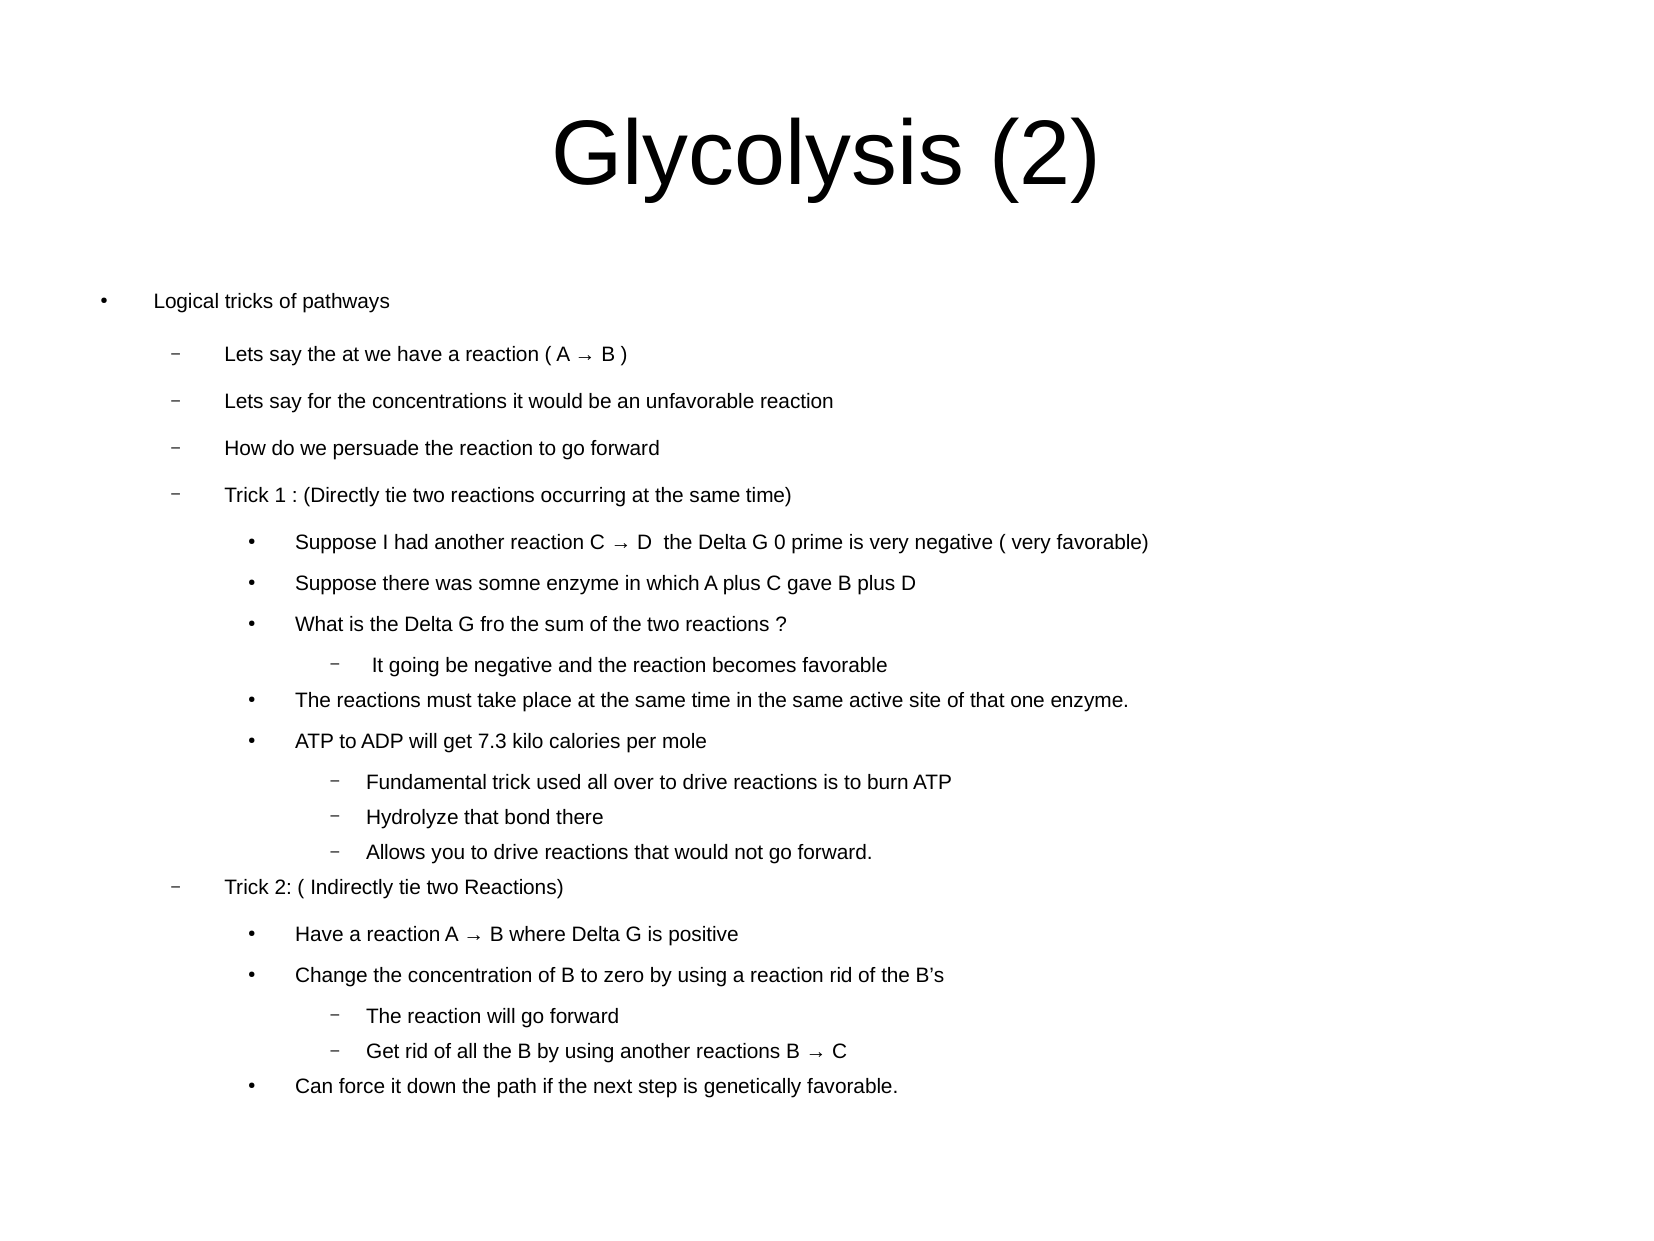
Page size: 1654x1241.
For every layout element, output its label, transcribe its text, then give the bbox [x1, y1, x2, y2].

title Glycolysis (2) [82, 49, 1571, 257]
list Logical tricks of pathways Lets say the at we have a reaction ( A → B ) Lets say for the concentrations it would be an unfavorable reaction How do we persuade the reaction to go forward Trick 1 : (Directly tie two reactions occurring at the same time) Suppose I had another reaction C → D the Delta G 0 prime is very negative ( very favorable) Suppose there was somne enzyme in which A plus C gave B plus D What is the Delta G fro the sum of the two reactions ? It going be negative and the reaction becomes favorable The reactions must take place at the same time in the same active site of that one enzyme. ATP to ADP will get 7.3 kilo calories per mole Fundamental trick used all over to drive reactions is to burn ATP Hydrolyze that bond there Allows you to drive reactions that would not go forward. Trick 2: ( Indirectly tie two Reactions) Have a reaction A → B where Delta G is positive Change the concentration of B to zero by using a reaction rid of the B’s The reaction will go forward Get rid of all the B by using another reactions B → C Can force it down the path if the next step is genetically favorable. [82, 290, 1571, 1216]
